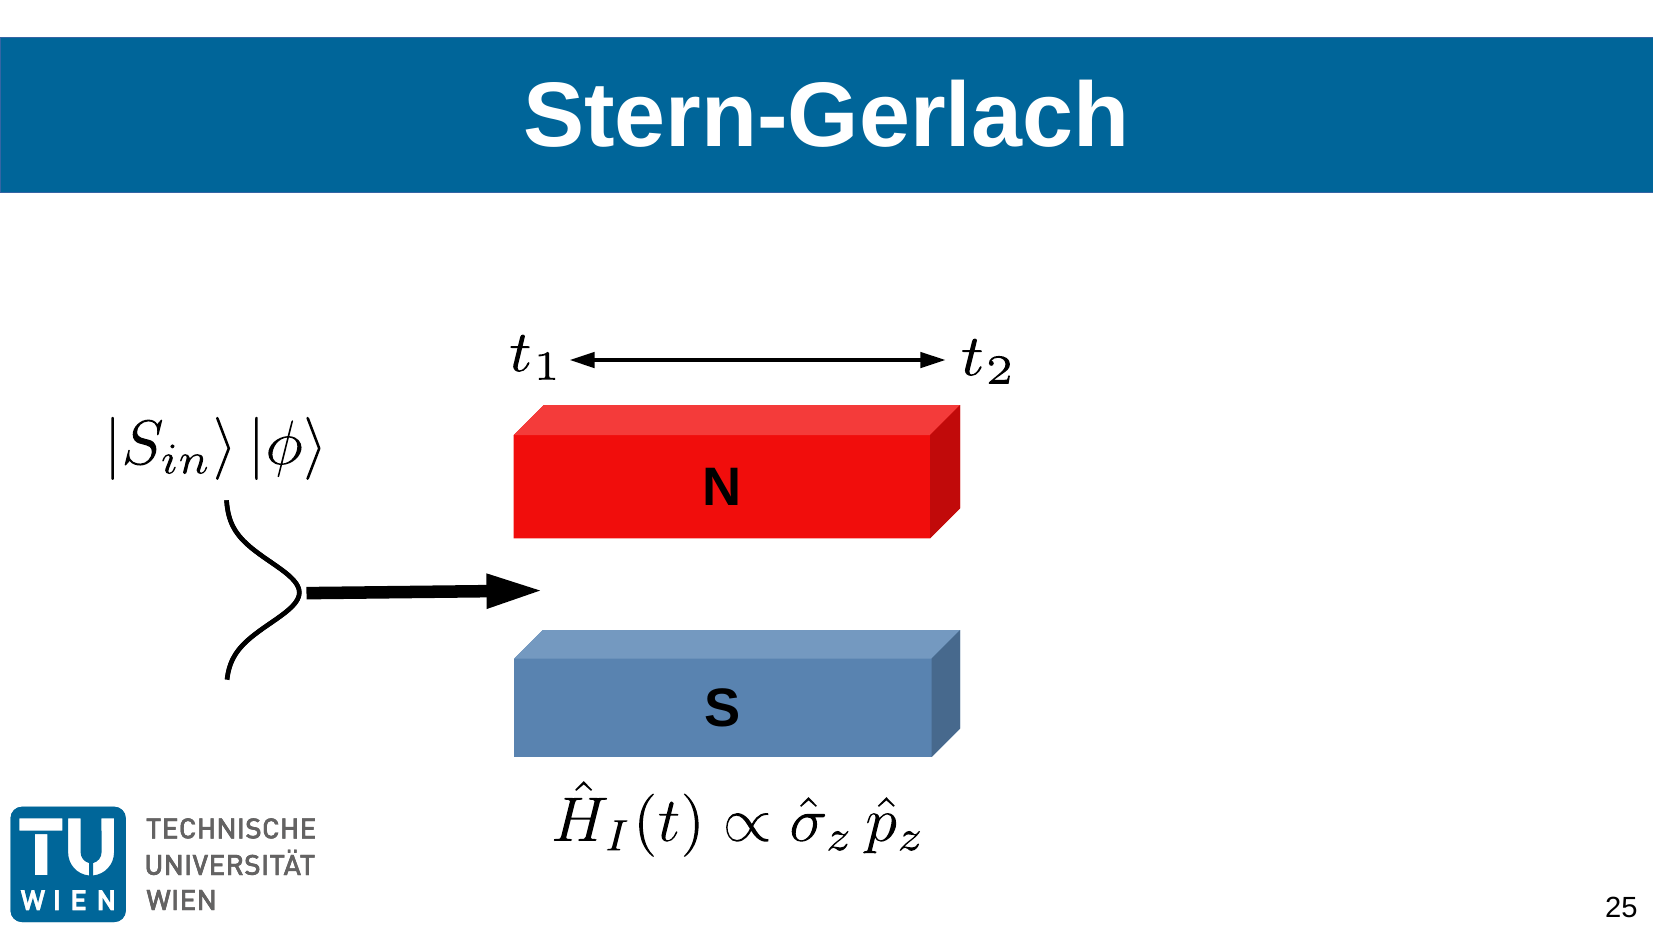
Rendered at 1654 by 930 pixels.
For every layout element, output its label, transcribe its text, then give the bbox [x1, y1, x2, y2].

picture [505, 330, 556, 391]
text_box N [513, 436, 930, 539]
text_box S [514, 659, 931, 757]
picture [75, 412, 345, 692]
text_box Real part [514, 630, 959, 659]
picture [960, 315, 1021, 395]
picture [543, 770, 934, 876]
title Stern-Gerlach [0, 37, 1653, 193]
text_box Amplitude square [513, 405, 959, 436]
